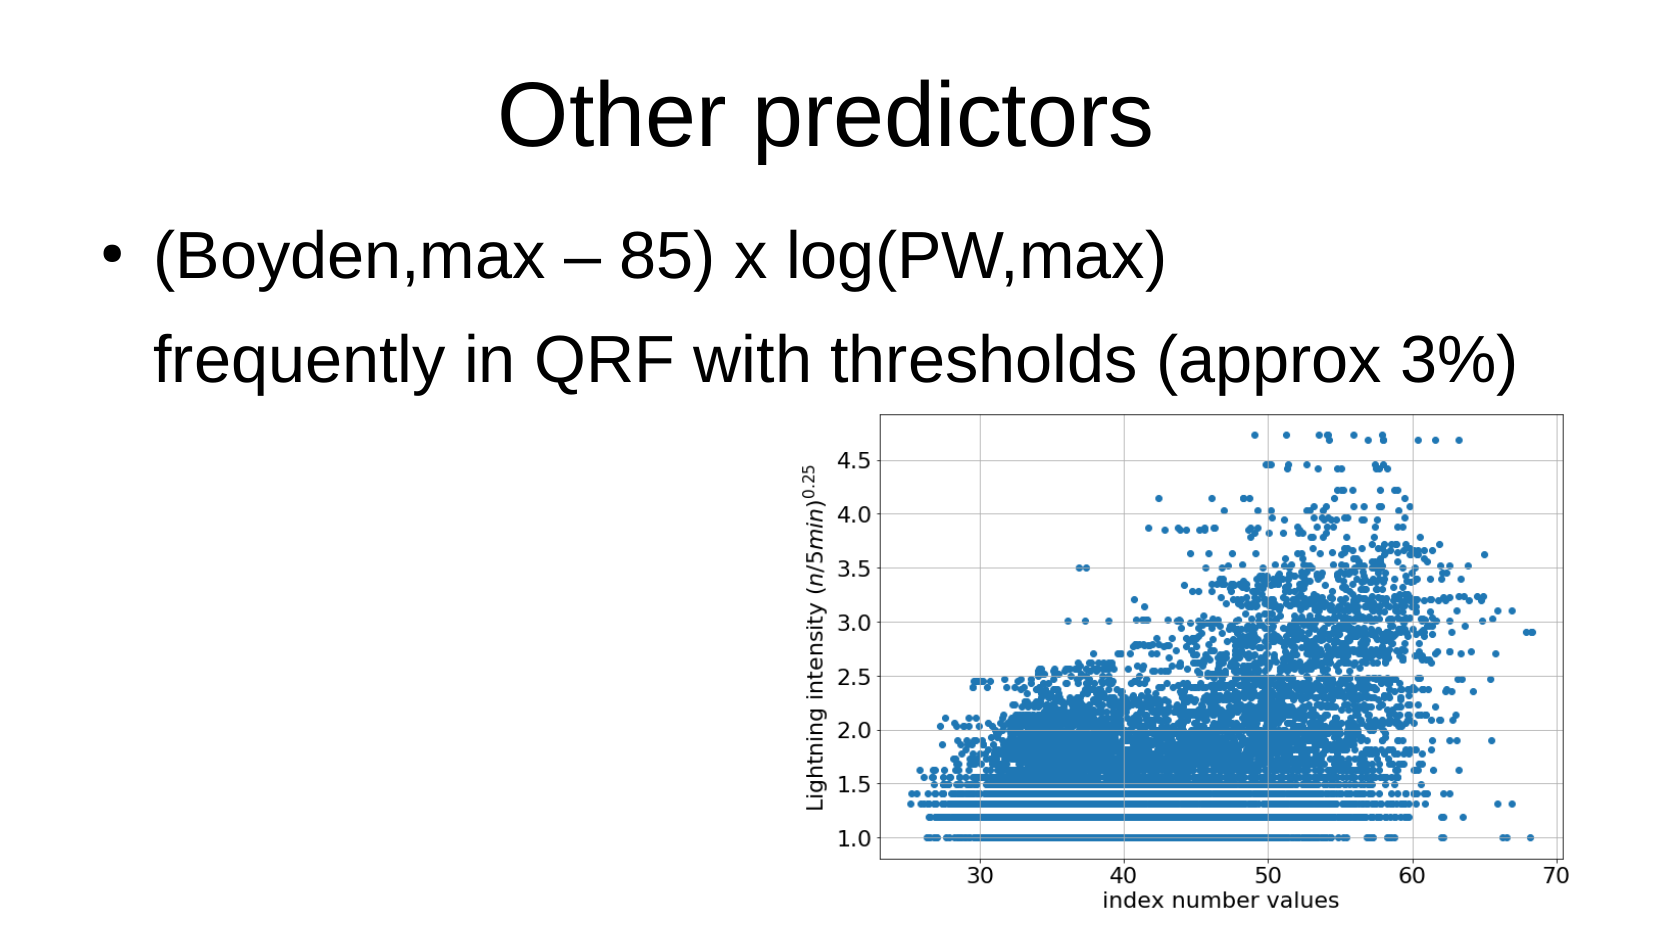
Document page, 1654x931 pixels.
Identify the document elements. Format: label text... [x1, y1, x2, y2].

title Other predictors [82, 37, 1571, 193]
list (Boyden,max – 85) x log(PW,max) frequently in QRF with thresholds (approx 3%) [82, 217, 1571, 758]
picture [795, 404, 1577, 918]
